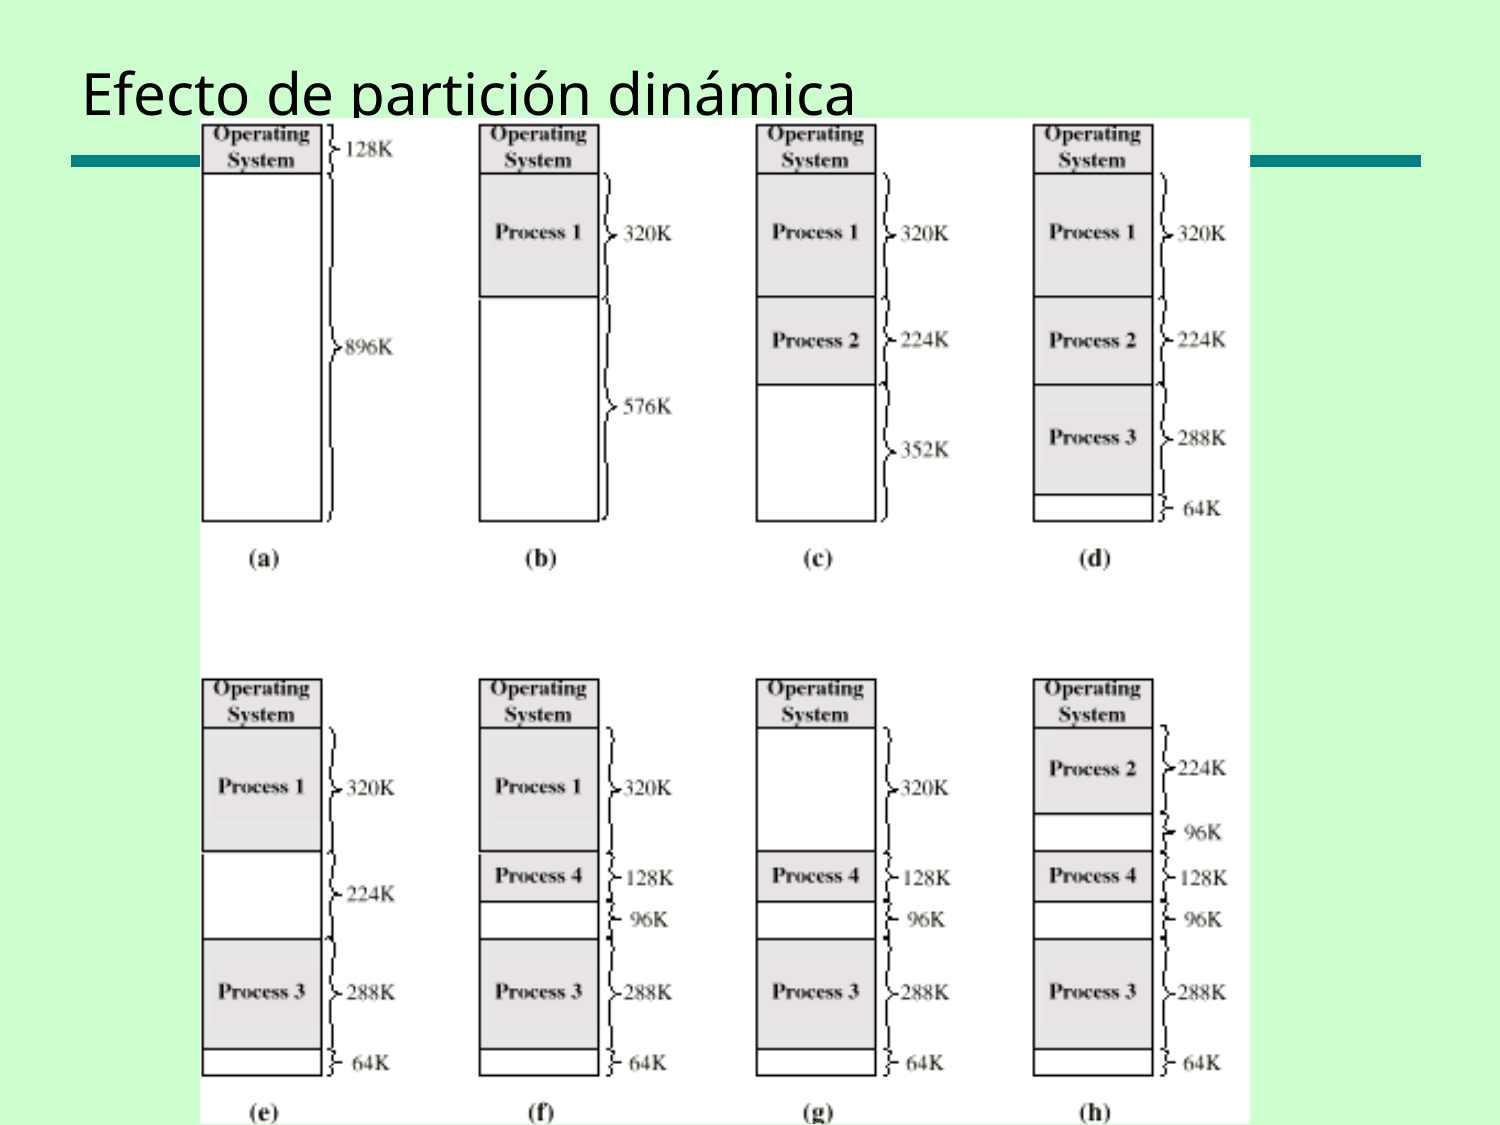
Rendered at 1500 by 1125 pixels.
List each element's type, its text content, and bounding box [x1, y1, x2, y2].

picture [200, 118, 1251, 1124]
title Efecto de partición dinámica [66, 0, 1413, 136]
